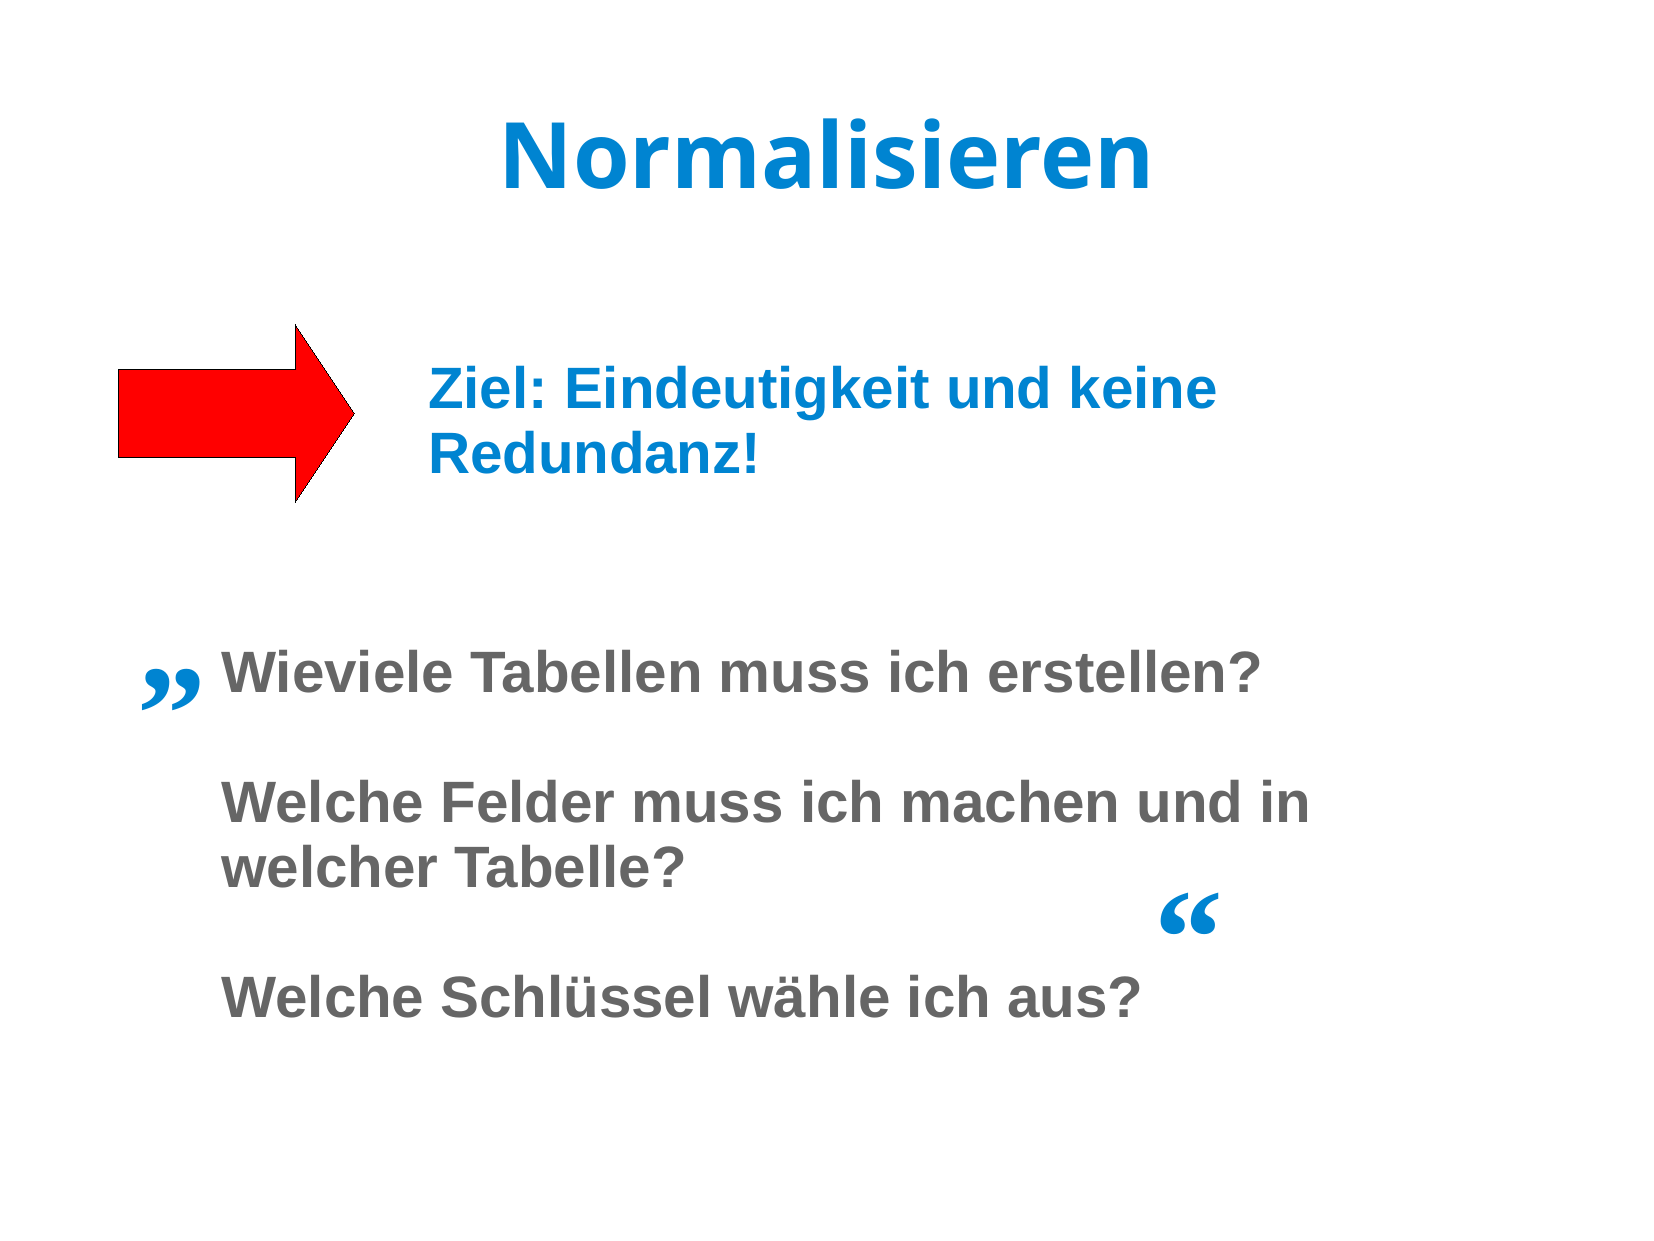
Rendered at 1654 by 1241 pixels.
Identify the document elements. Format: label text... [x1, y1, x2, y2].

text_box “ [1139, 854, 1436, 1022]
text_box „ [124, 559, 420, 727]
text_box Wieviele Tabellen muss ich erstellen? Welche Felder muss ich machen und in welcher Tabelle? Welche Schlüssel wähle ich aus? [206, 631, 1447, 1037]
text_box [118, 324, 355, 503]
text_box Ziel: Eindeutigkeit und keine Redundanz! [413, 348, 1329, 494]
title Normalisieren [82, 56, 1571, 250]
